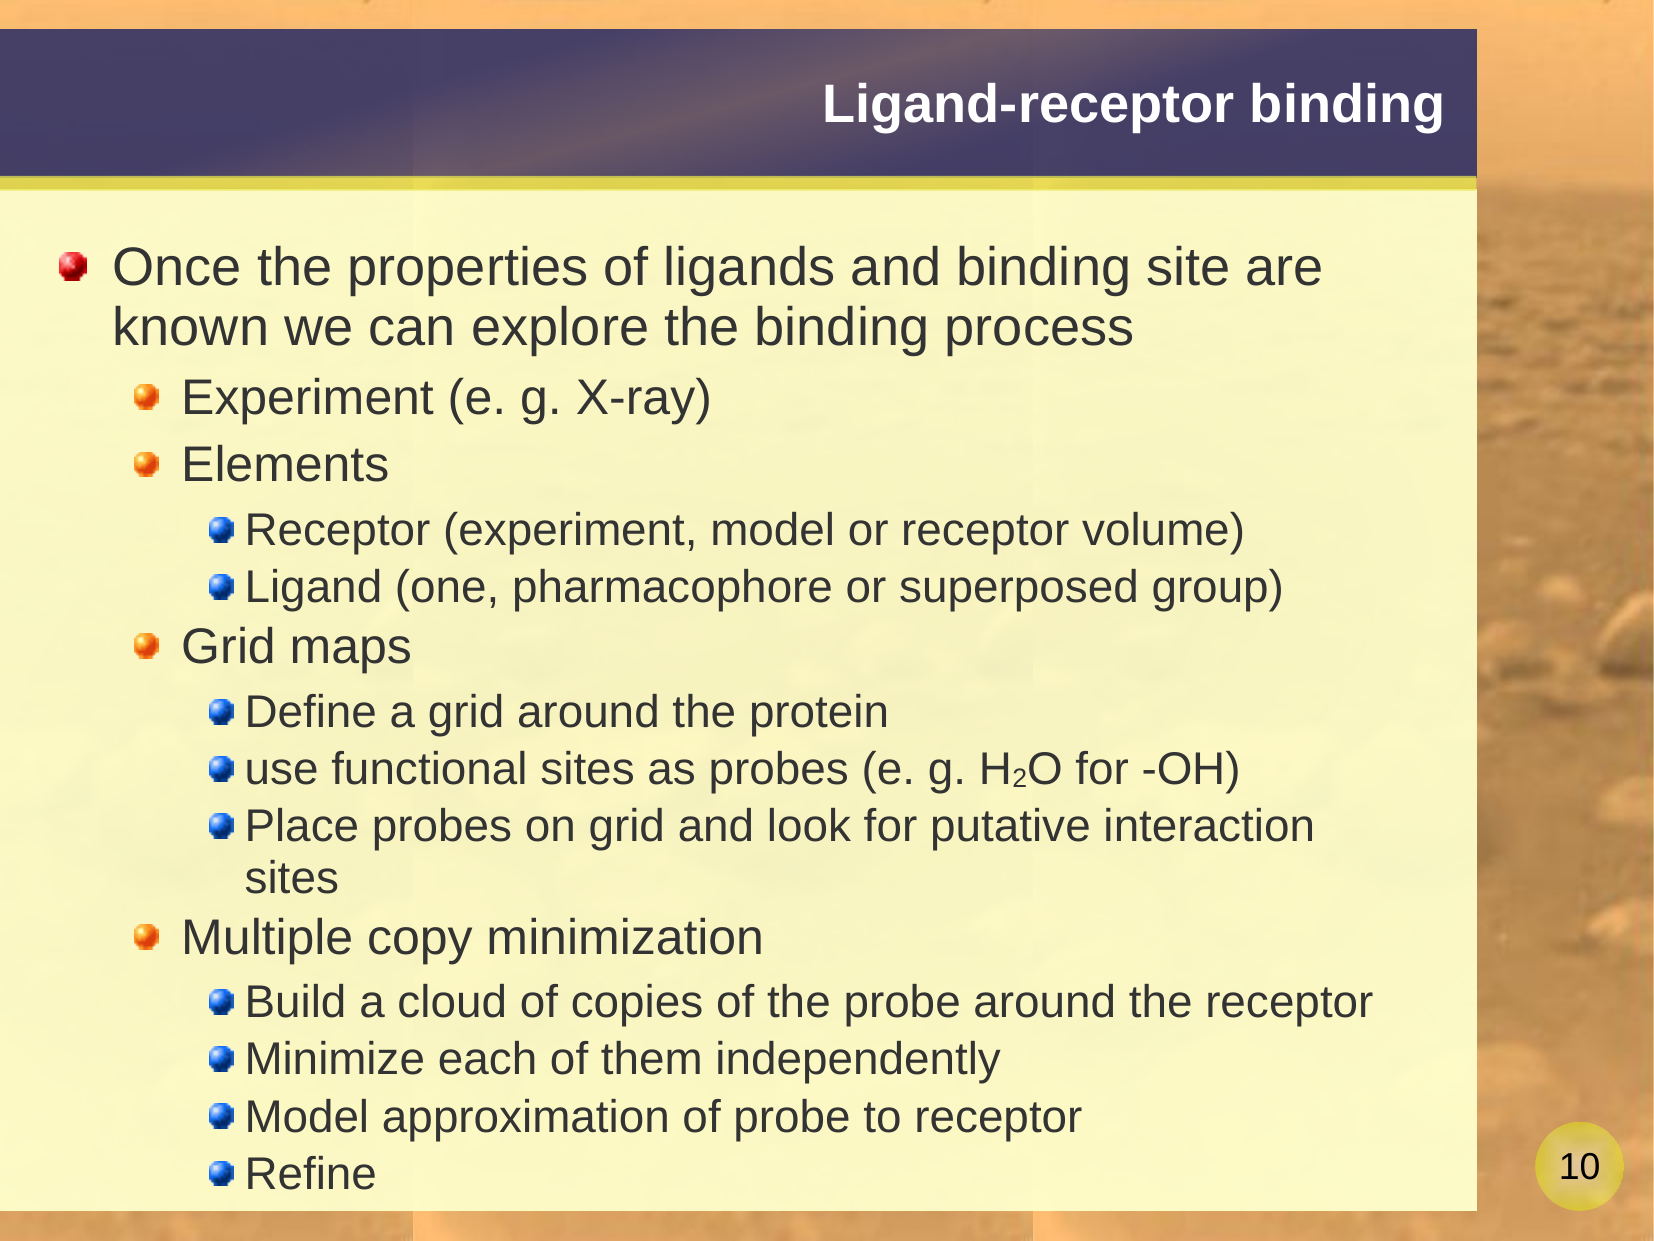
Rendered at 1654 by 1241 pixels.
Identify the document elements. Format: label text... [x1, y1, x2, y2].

list Once the properties of ligands and binding site are known we can explore the binding process Experiment (e. g. X-ray) Elements Receptor (experiment, model or receptor volume) Ligand (one, pharmacophore or superposed group) Grid maps Define a grid around the protein use functional sites as probes (e. g. H2O for -OH) Place probes on grid and look for putative interaction sites Multiple copy minimization Build a cloud of copies of the probe around the receptor Minimize each of them independently Model approximation of probe to receptor Refine [59, 236, 1418, 1215]
picture [0, 0, 1654, 1241]
title Ligand-receptor binding [29, 59, 1447, 148]
